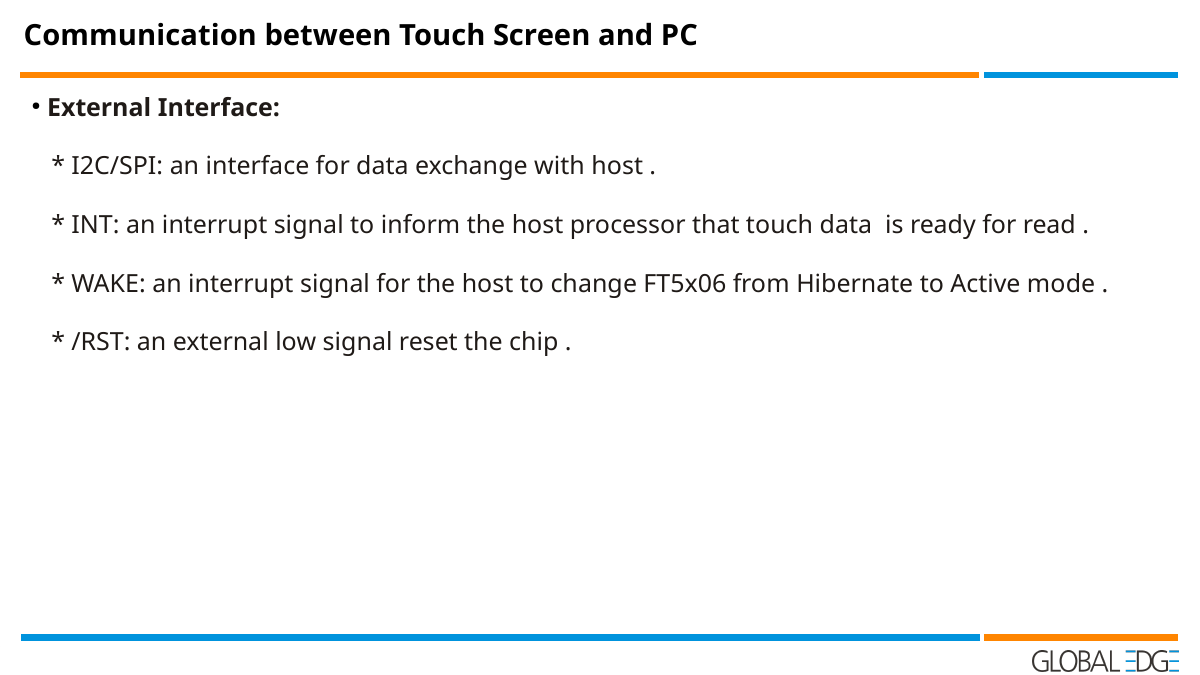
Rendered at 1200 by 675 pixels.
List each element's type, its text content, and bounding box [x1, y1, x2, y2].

list External Interface: * I2C/SPI: an interface for data exchange with host . * INT: an interrupt signal to inform the host processor that touch data is ready for read . * WAKE: an interrupt signal for the host to change FT5x06 from Hibernate to Active mode . * /RST: an external low signal reset the chip . [20, 87, 1178, 627]
picture [1032, 650, 1179, 672]
title Communication between Touch Screen and PC [12, 9, 1087, 62]
